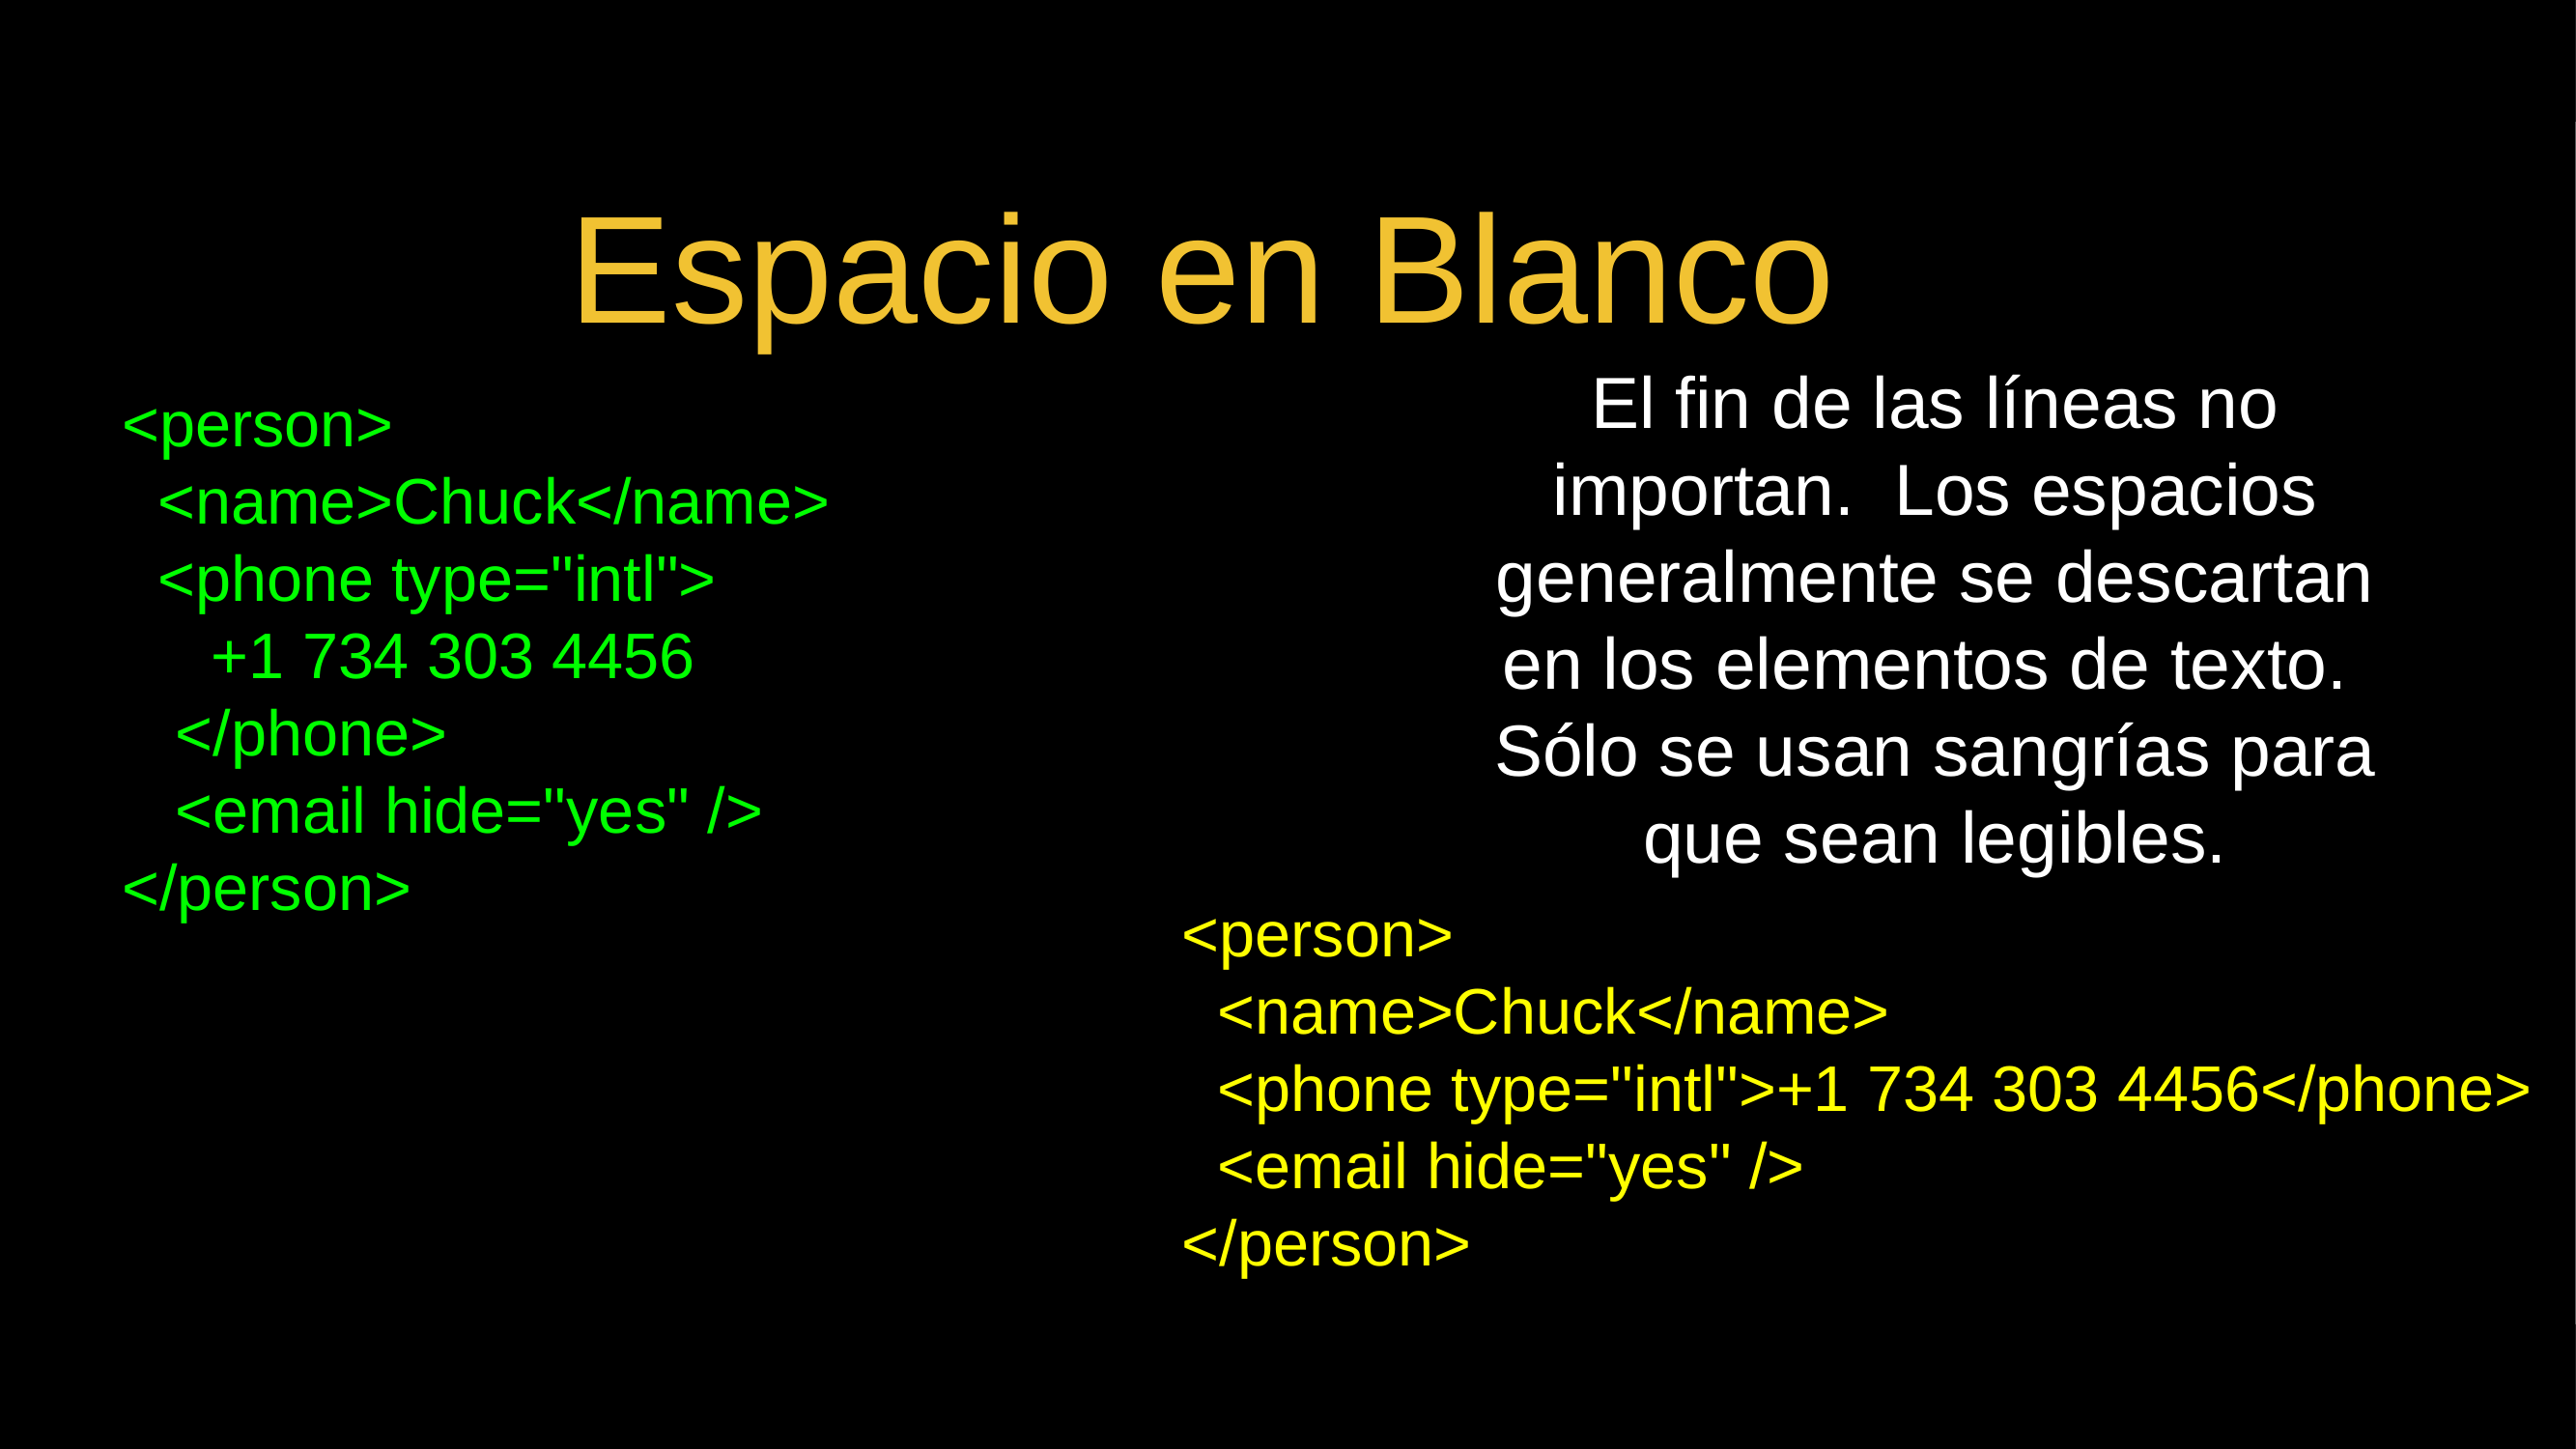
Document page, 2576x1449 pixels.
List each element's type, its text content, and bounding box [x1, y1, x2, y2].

title Espacio en Blanco [183, 121, 2223, 403]
text_box El fin de las líneas no importan. Los espacios generalmente se descartan en los elementos de texto. Sólo se usan sangrías para que sean legibles. [1458, 407, 2413, 827]
text_box <person> <name>Chuck</name> <phone type="intl"> +1 734 303 4456 </phone> <email hide="yes" /> </person> [122, 338, 1060, 968]
text_box <person> <name>Chuck</name> <phone type="intl">+1 734 303 4456</phone> <email hide="yes" /> </person> [1181, 867, 2576, 1304]
